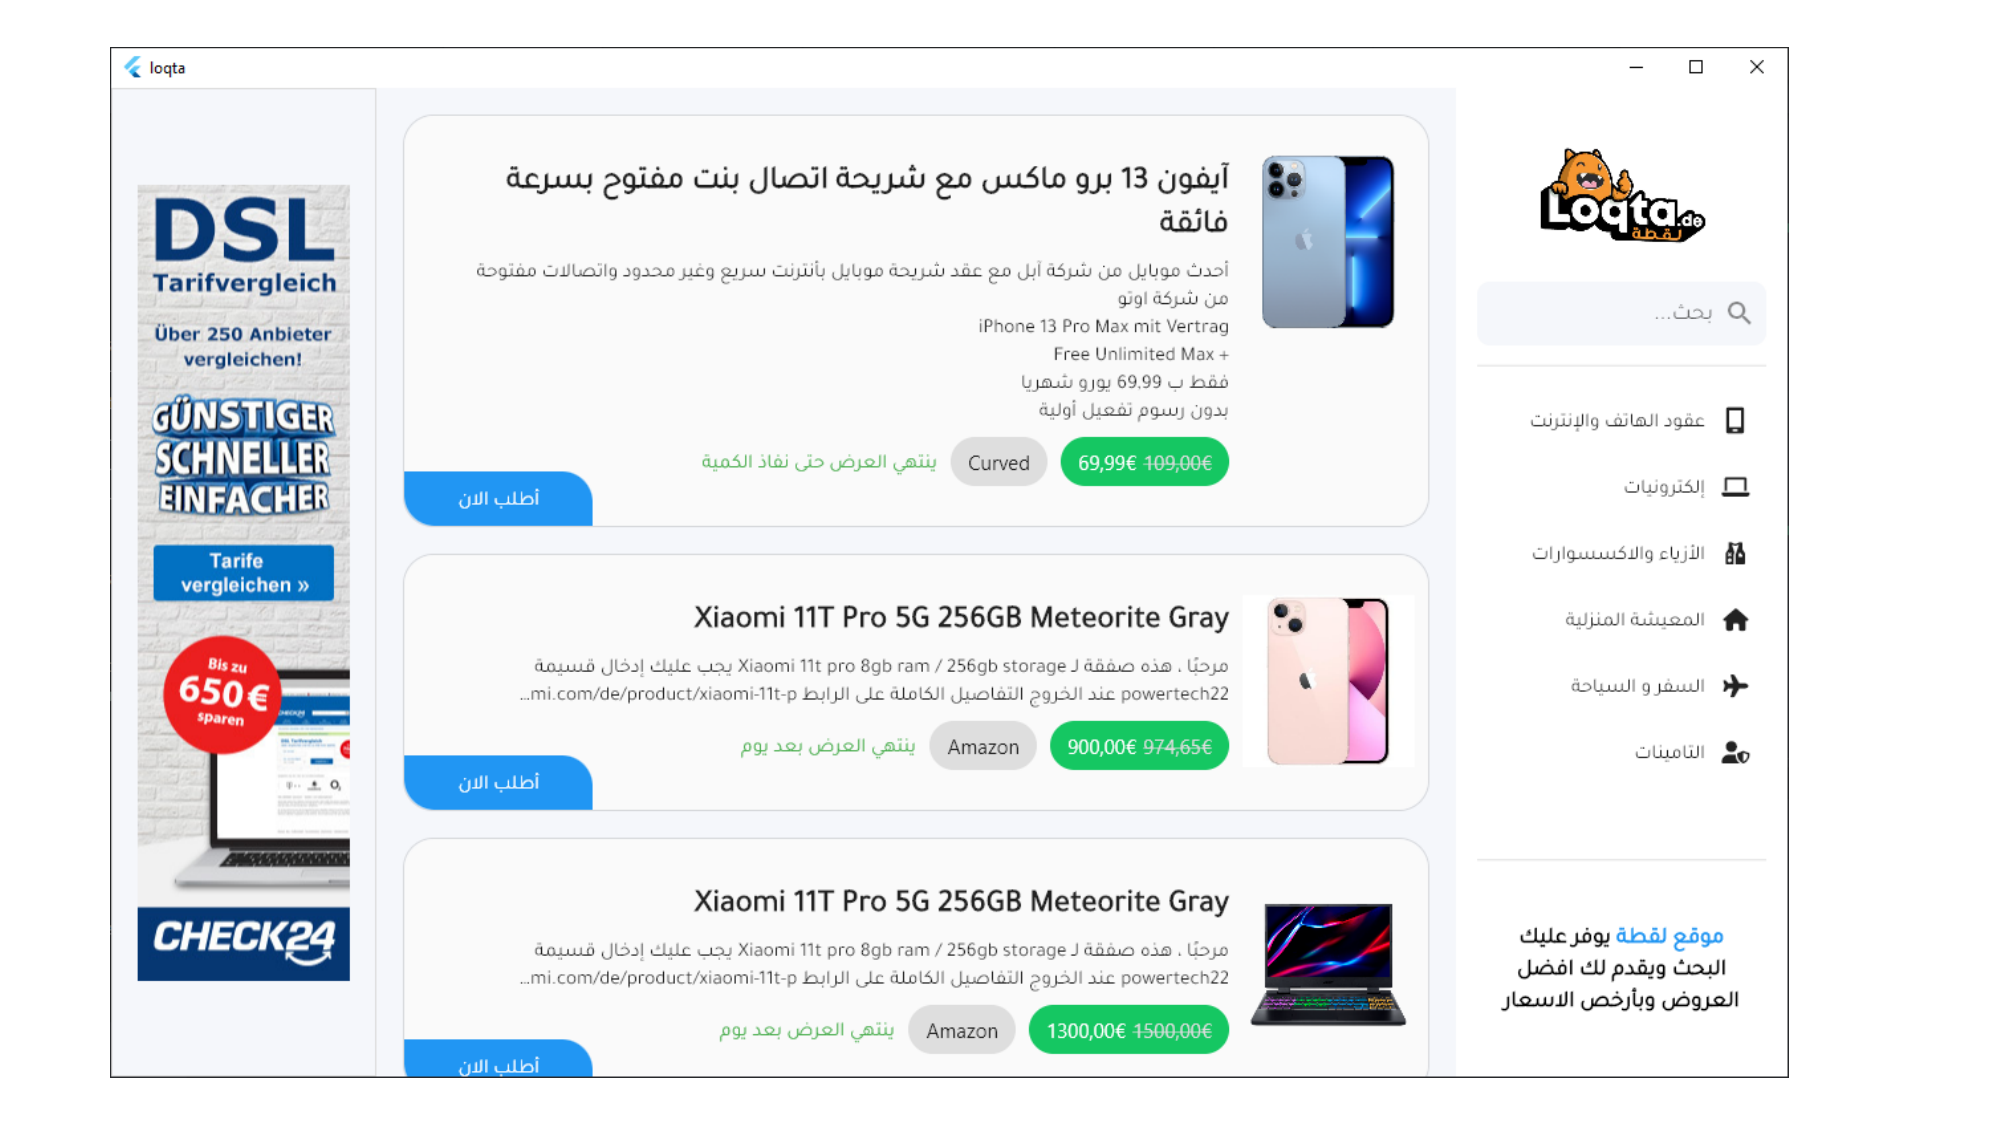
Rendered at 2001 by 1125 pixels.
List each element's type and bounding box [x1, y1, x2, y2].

picture [110, 47, 1789, 1078]
